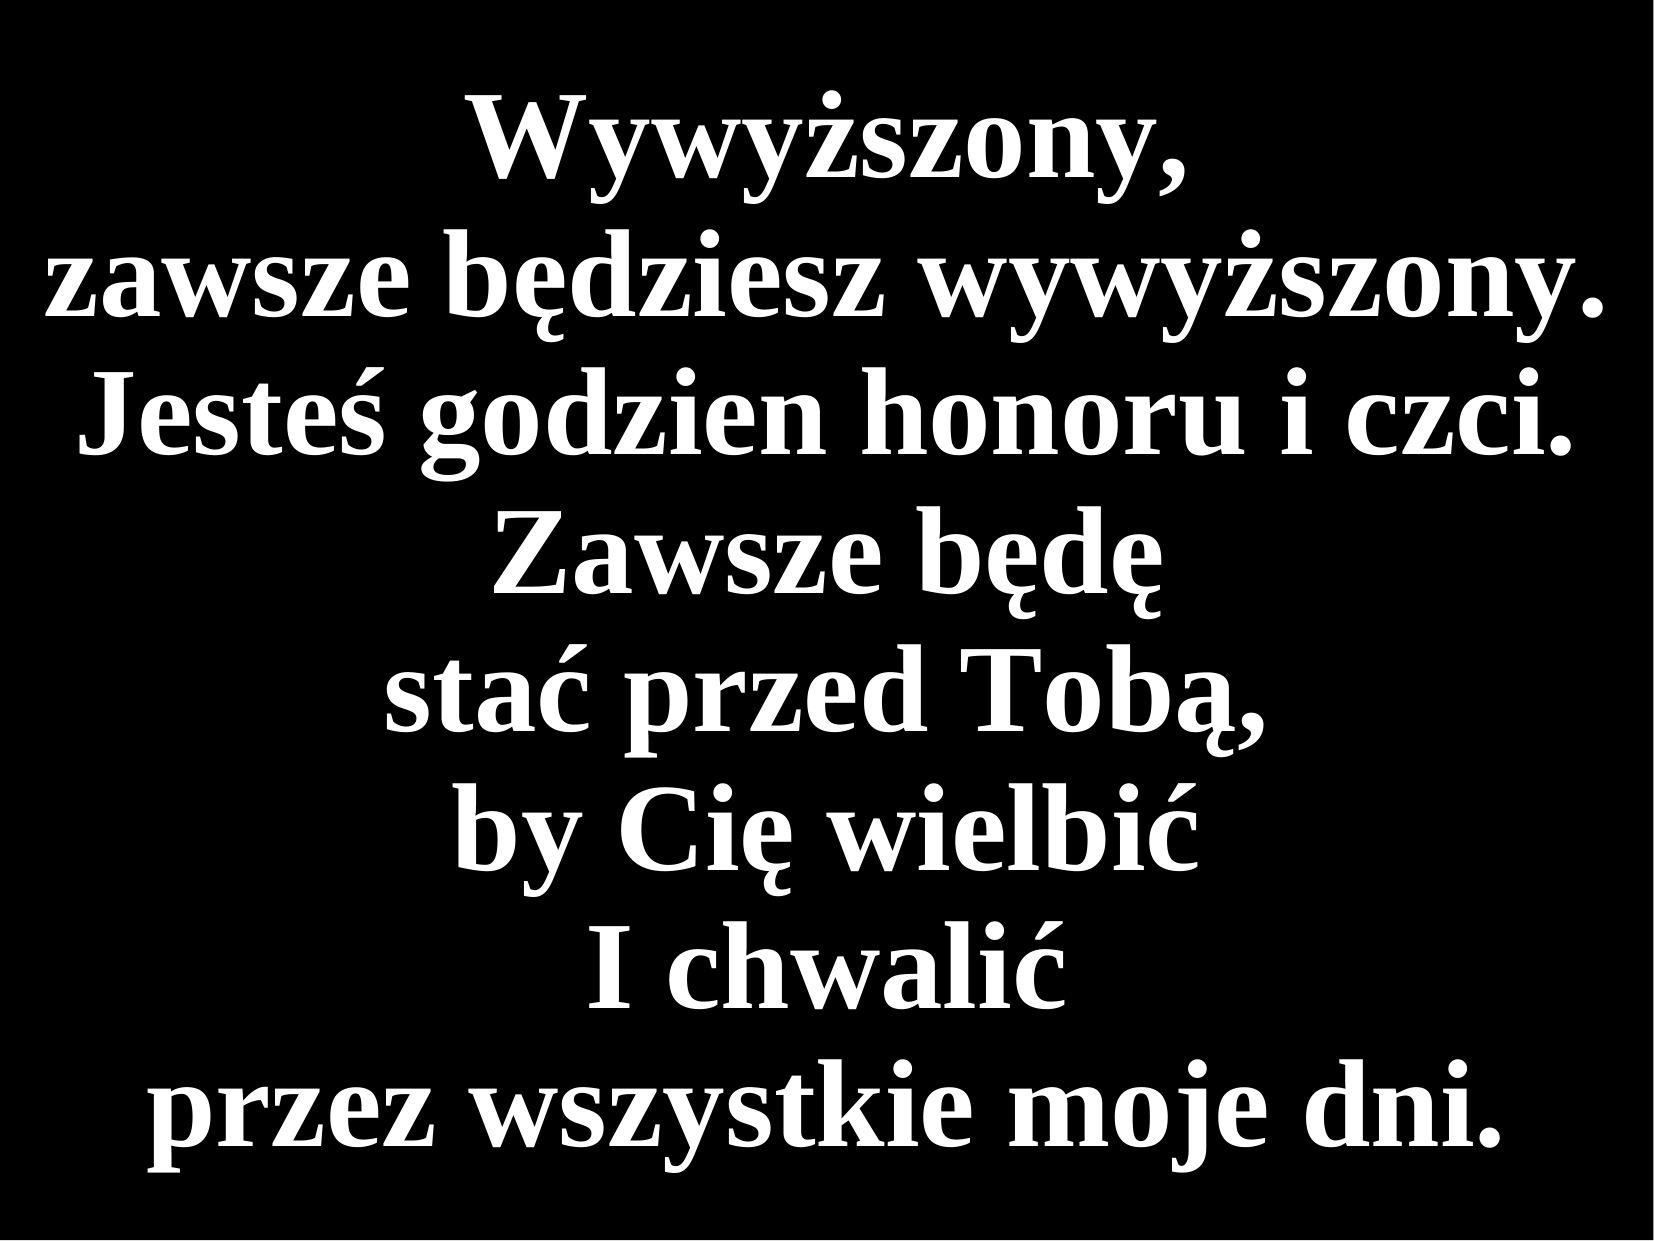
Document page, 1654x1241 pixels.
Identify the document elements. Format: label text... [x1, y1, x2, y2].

title Wywyższony, zawsze będziesz wywyższony. Jesteś godzien honoru i czci. Zawsze będę stać przed Tobą, by Cię wielbić I chwalić przez wszystkie moje dni. [0, 0, 1654, 1241]
